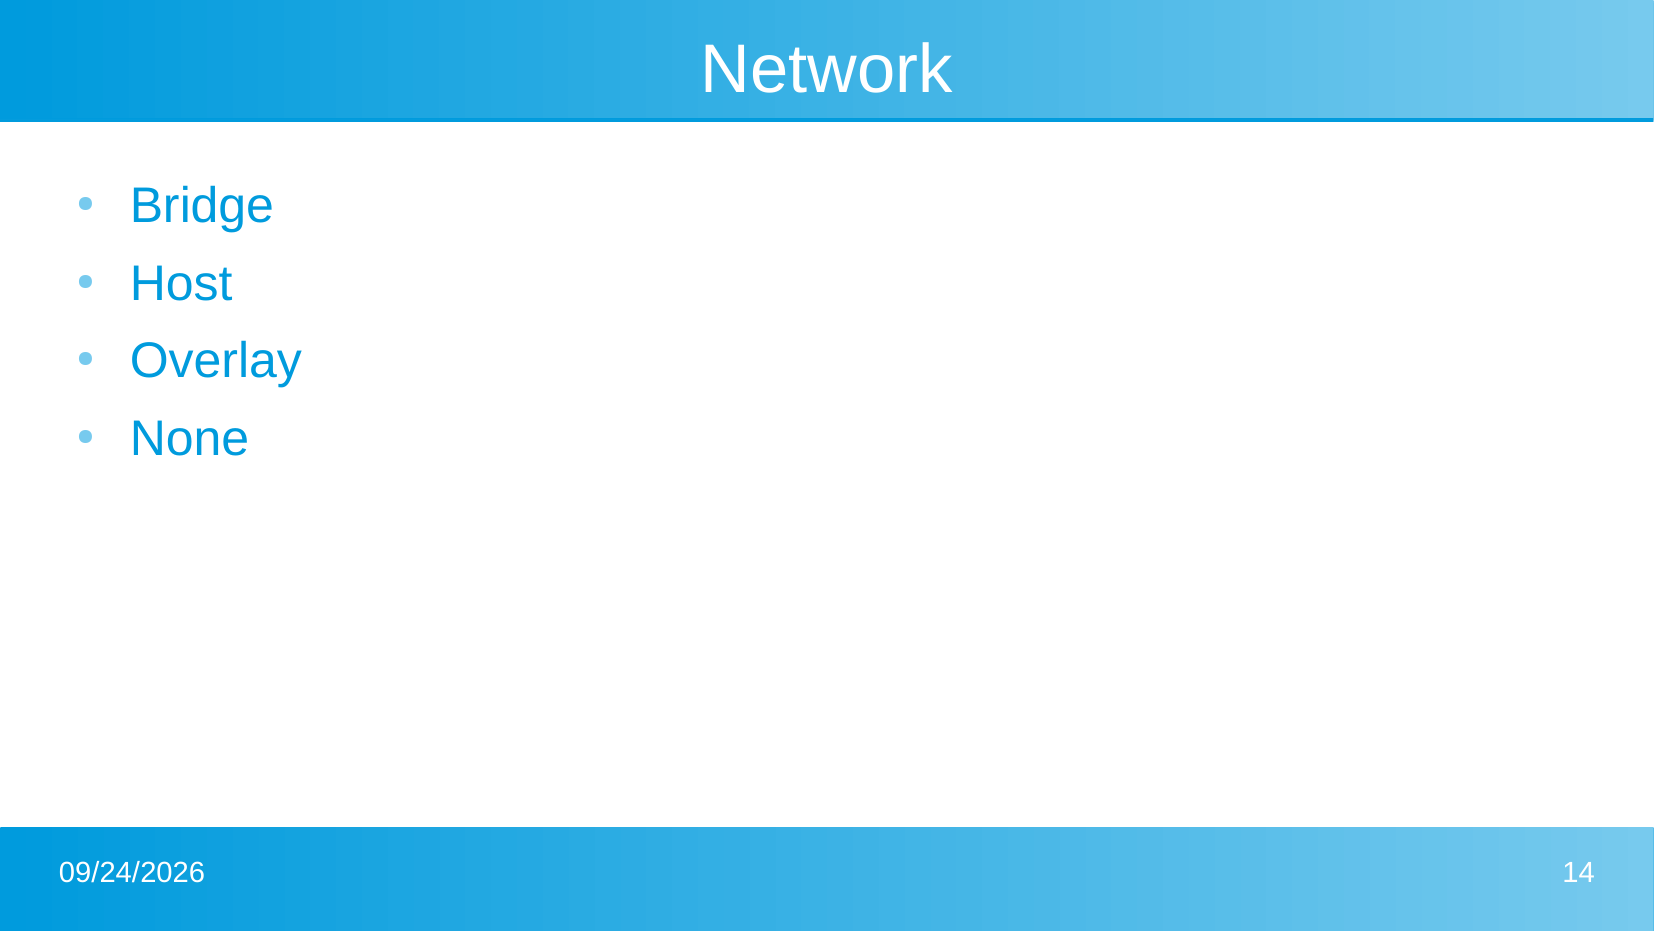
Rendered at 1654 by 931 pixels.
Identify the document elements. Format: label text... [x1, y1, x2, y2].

title Network [58, 29, 1595, 108]
list Bridge Host Overlay None [58, 177, 1595, 768]
